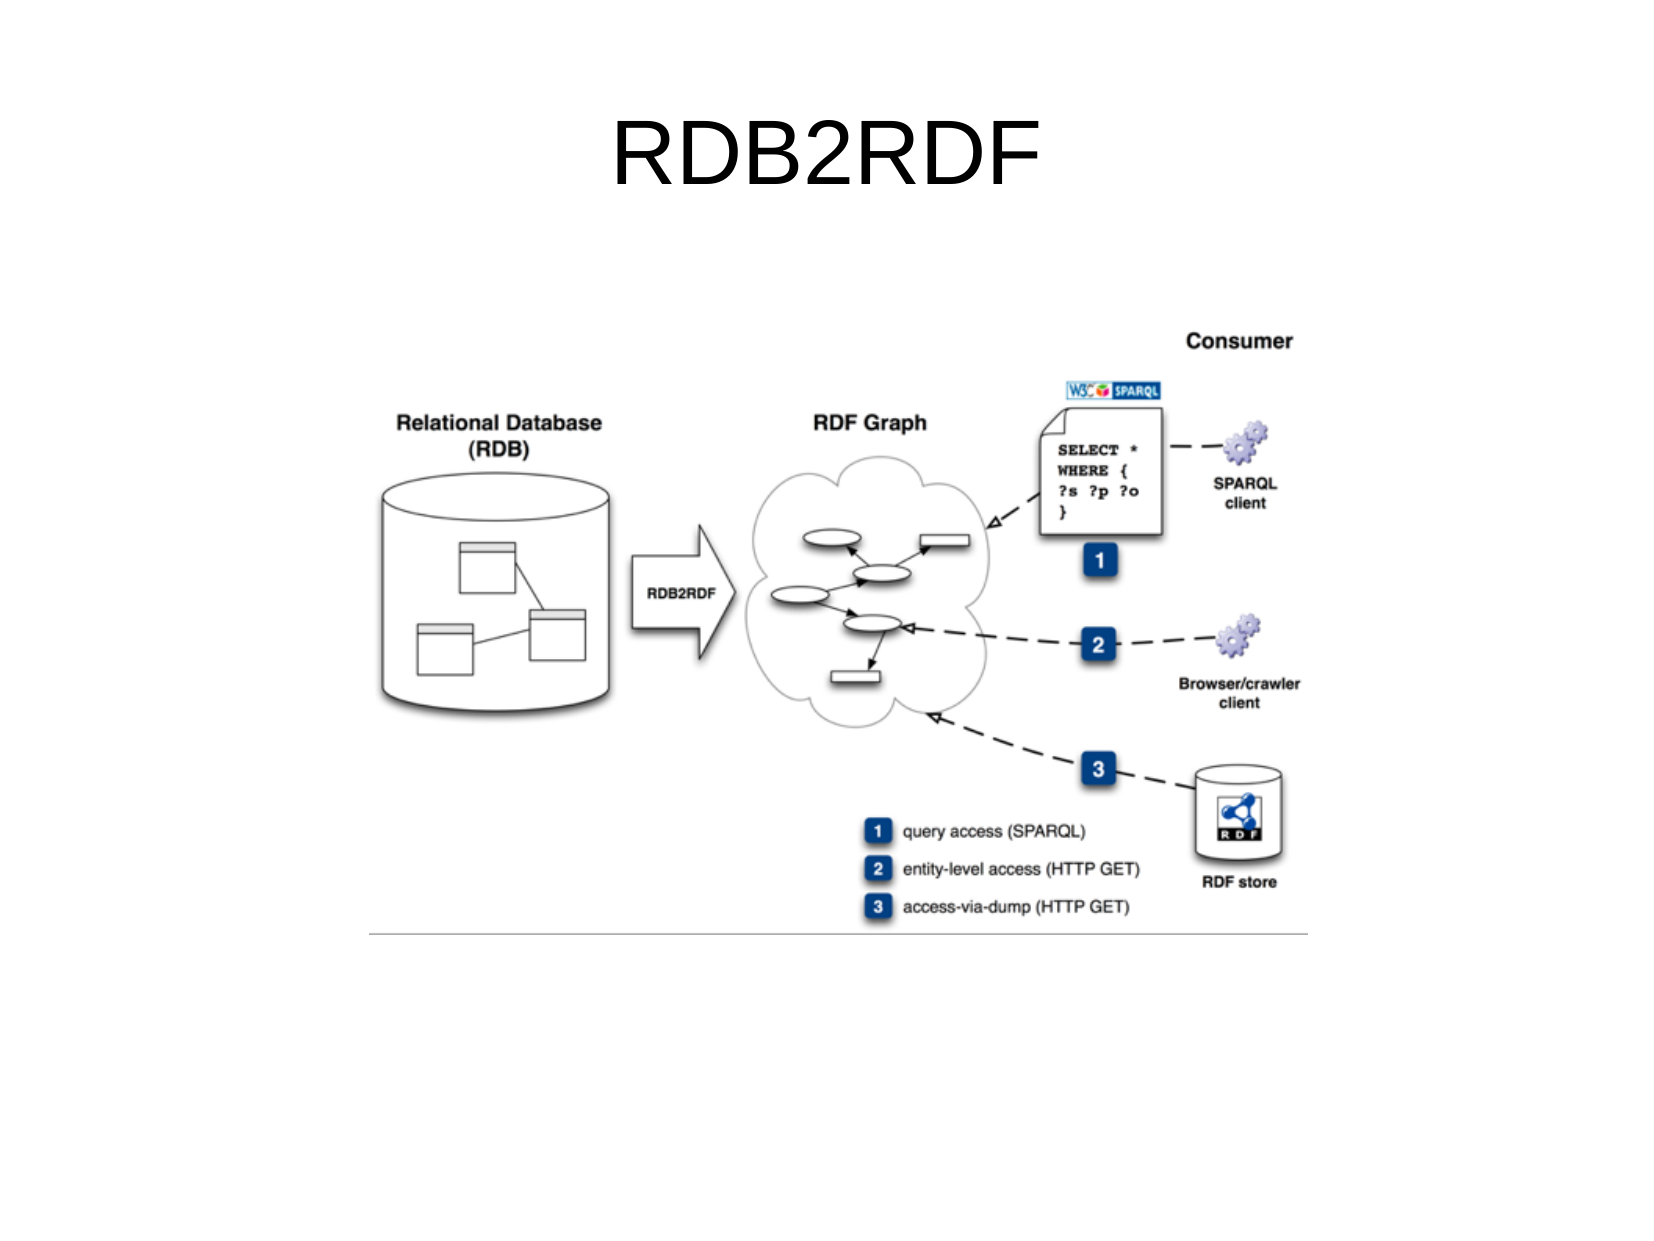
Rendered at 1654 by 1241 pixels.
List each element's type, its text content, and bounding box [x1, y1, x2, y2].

picture [369, 320, 1308, 935]
title RDB2RDF [82, 56, 1571, 250]
